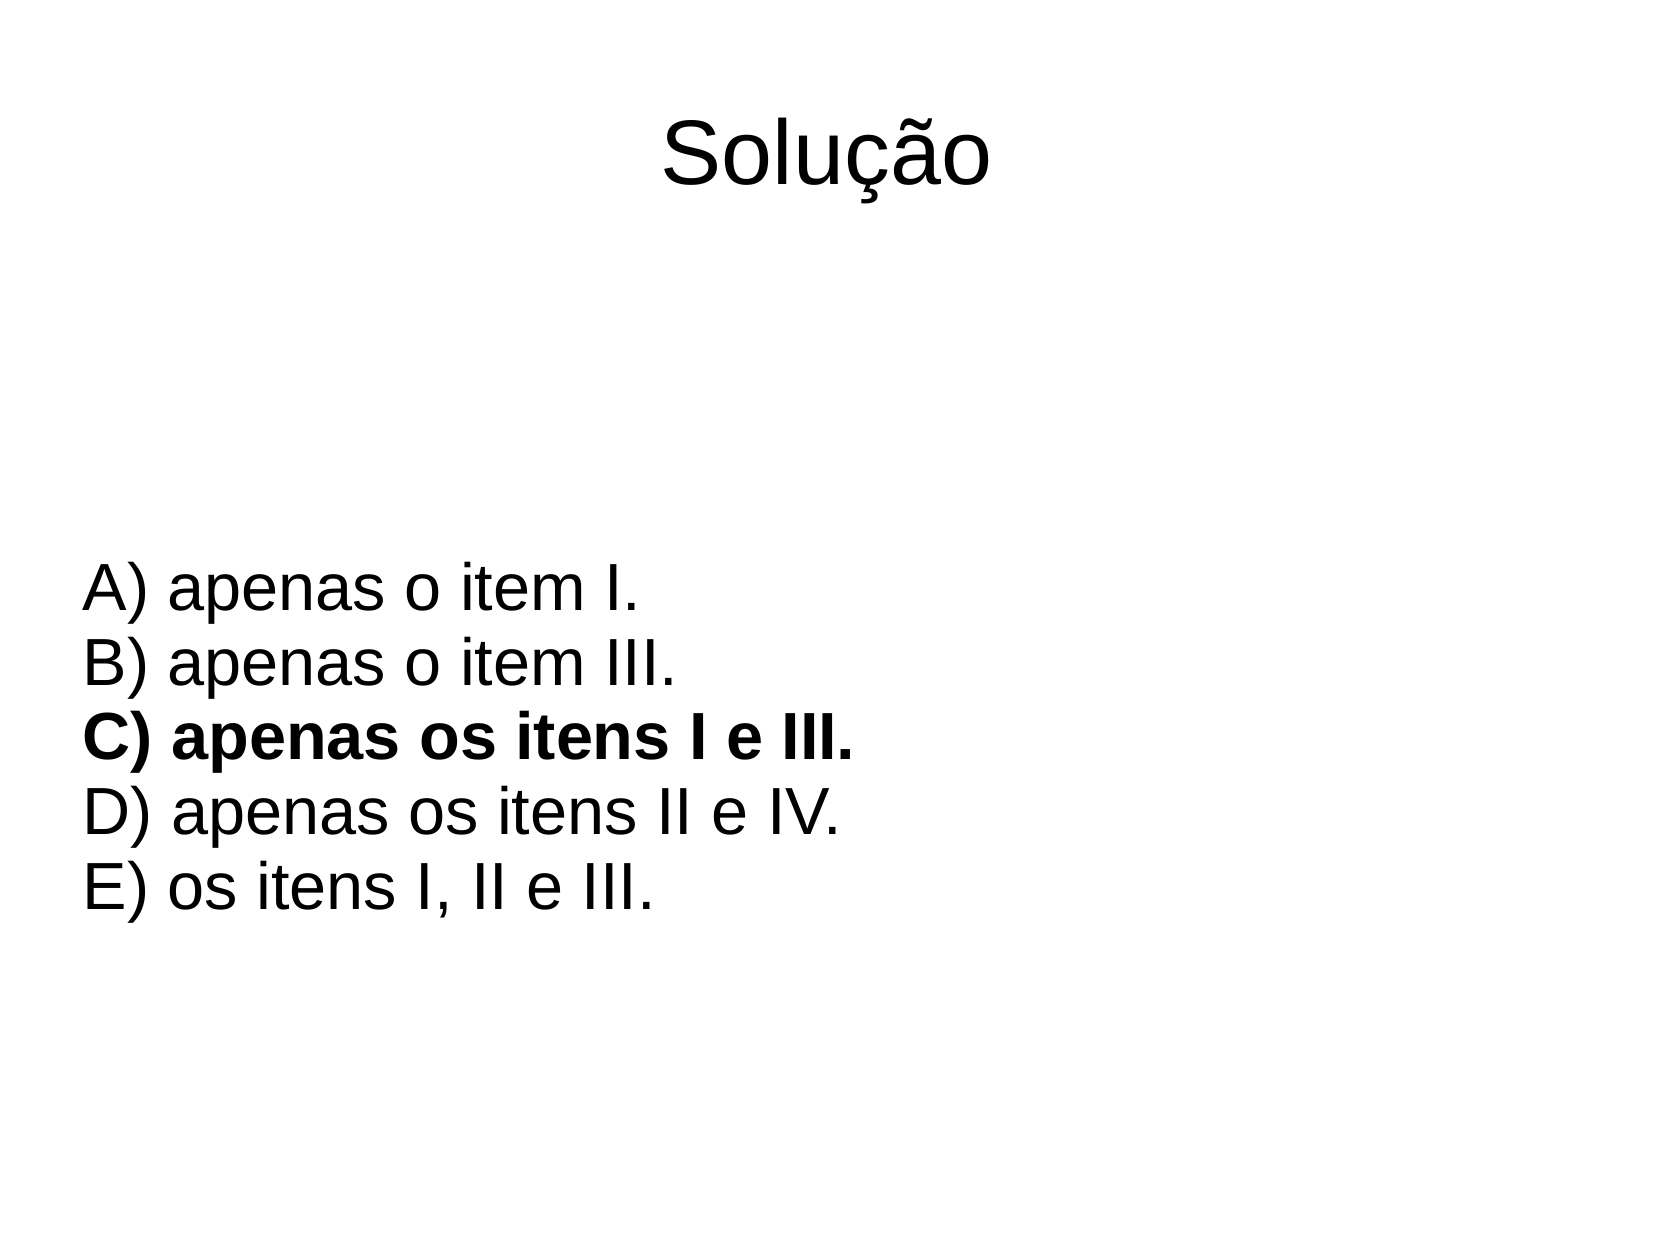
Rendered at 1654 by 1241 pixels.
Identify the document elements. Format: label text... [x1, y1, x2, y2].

title Solução [82, 49, 1571, 257]
subtitle A) apenas o item I. B) apenas o item III. C) apenas os itens I e III. D) apenas os itens II e IV. E) os itens I, II e III. [82, 290, 1571, 1109]
